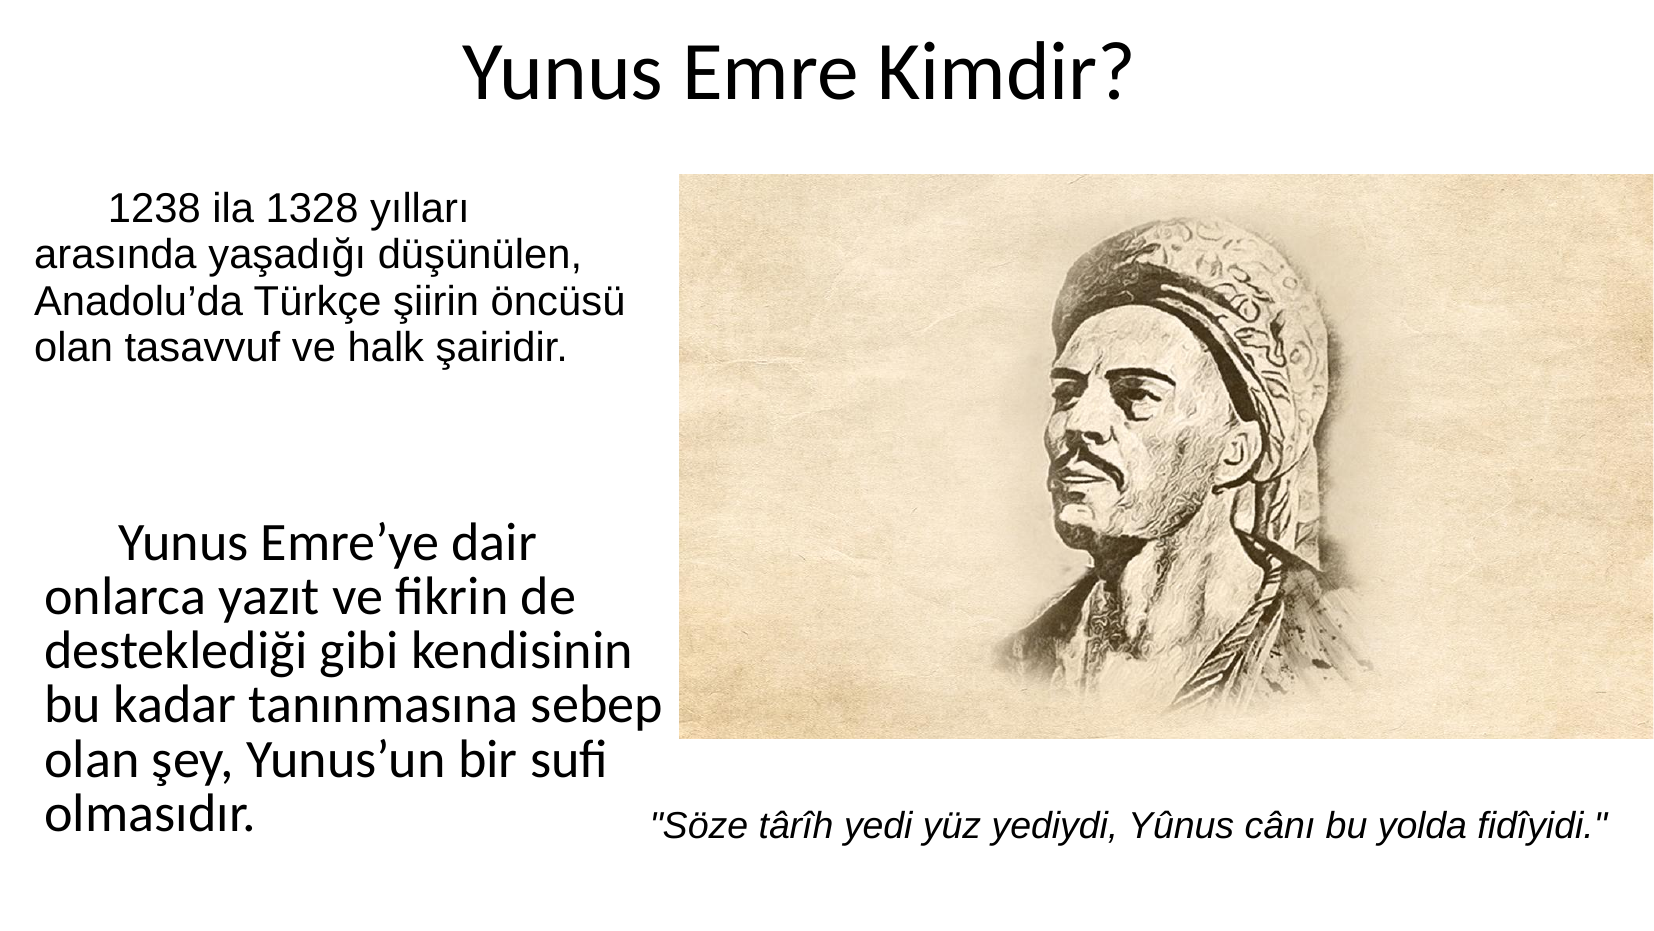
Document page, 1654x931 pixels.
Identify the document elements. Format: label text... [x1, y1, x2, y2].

text_box "Söze târîh yedi yüz yediydi, Yûnus cânı bu yolda fidîyidi." [680, 797, 1654, 931]
text_box Yunus Emre Kimdir? [448, 29, 1152, 128]
picture [679, 174, 1654, 739]
text_box 1238 ila 1328 yılları arasında yaşadığı düşünülen, Anadolu’da Türkçe şiirin öncüsü olan tasavvuf ve halk şairidir. [19, 177, 652, 390]
text_box Yunus Emre’ye dair onlarca yazıt ve fikrin de desteklediği gibi kendisinin bu kadar tanınmasına sebep olan şey, Yunus’un bir sufi olmasıdır. [29, 457, 680, 931]
